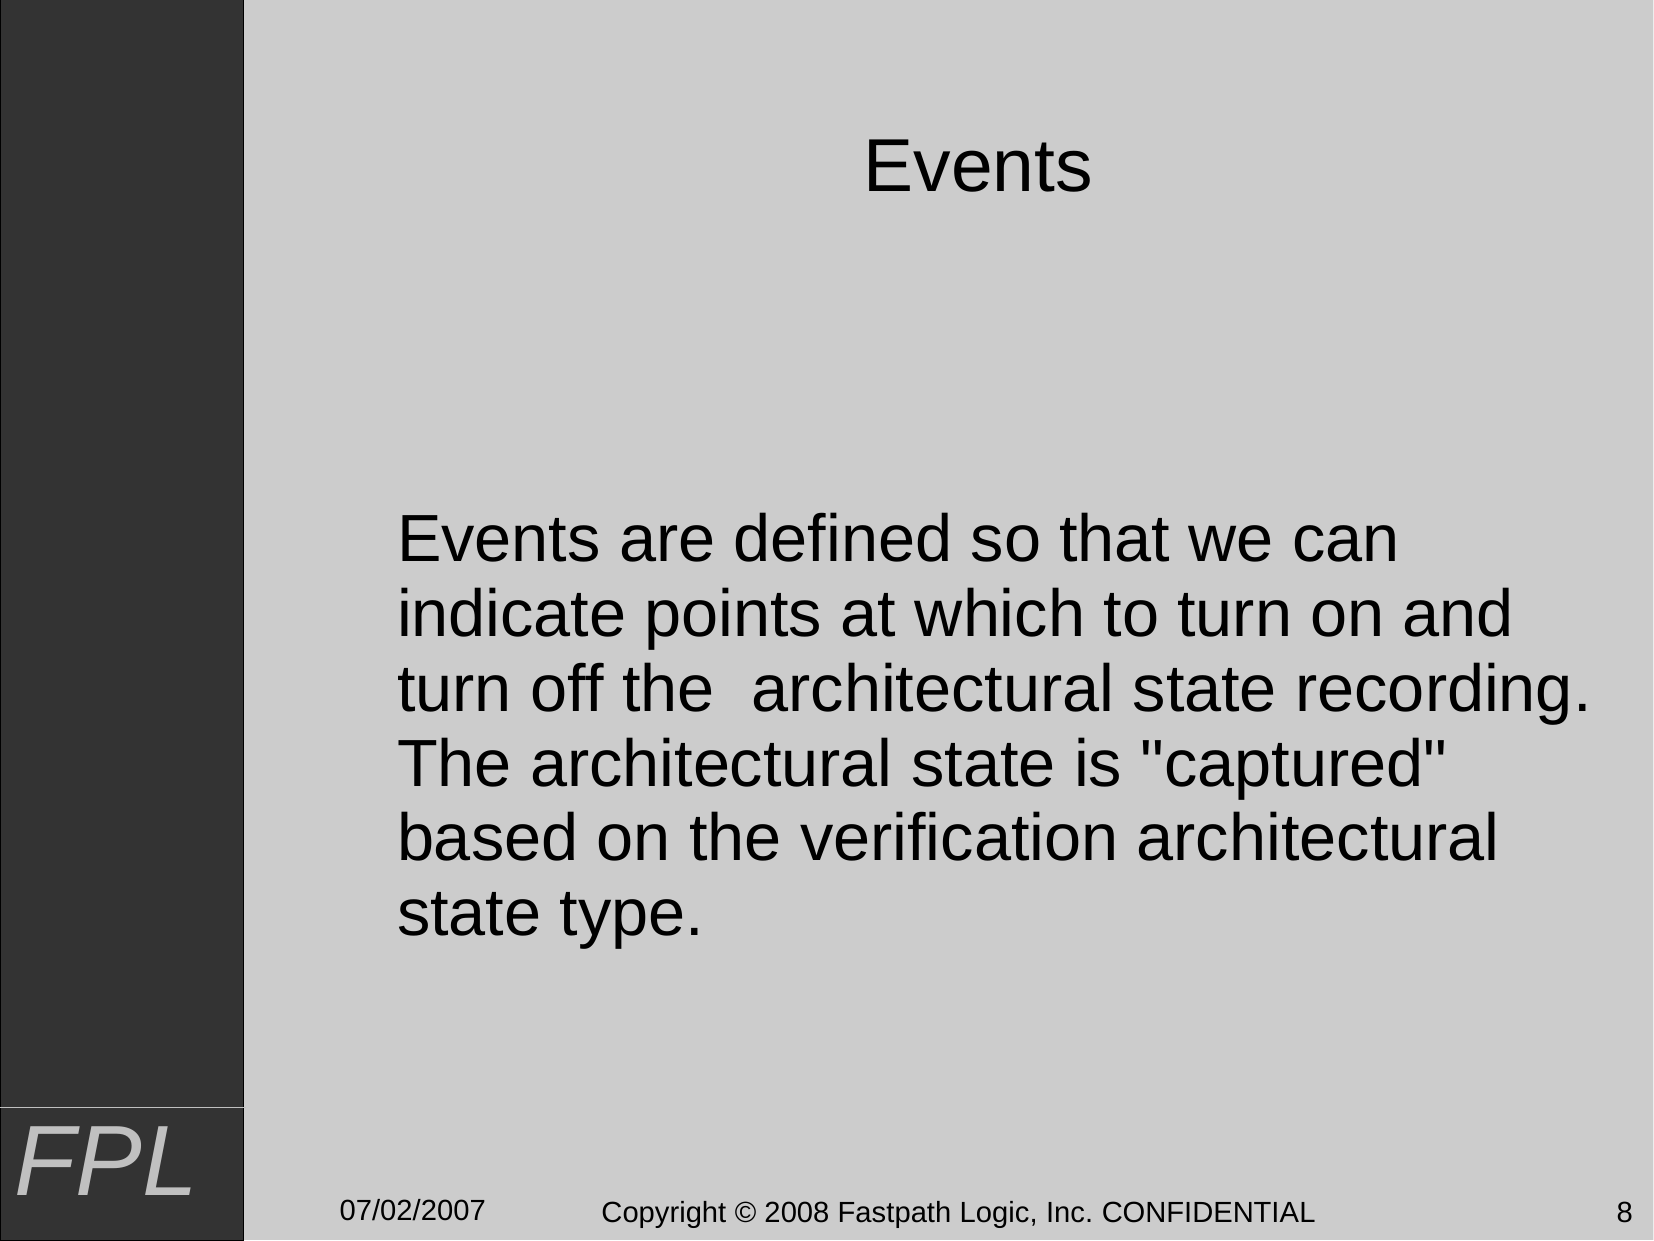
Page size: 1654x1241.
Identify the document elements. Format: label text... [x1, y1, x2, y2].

title Events [426, 57, 1529, 272]
subtitle Events are defined so that we can indicate points at which to turn on and turn off the architectural state recording. The architectural state is "captured" based on the verification architectural state type. [322, 272, 1634, 1179]
